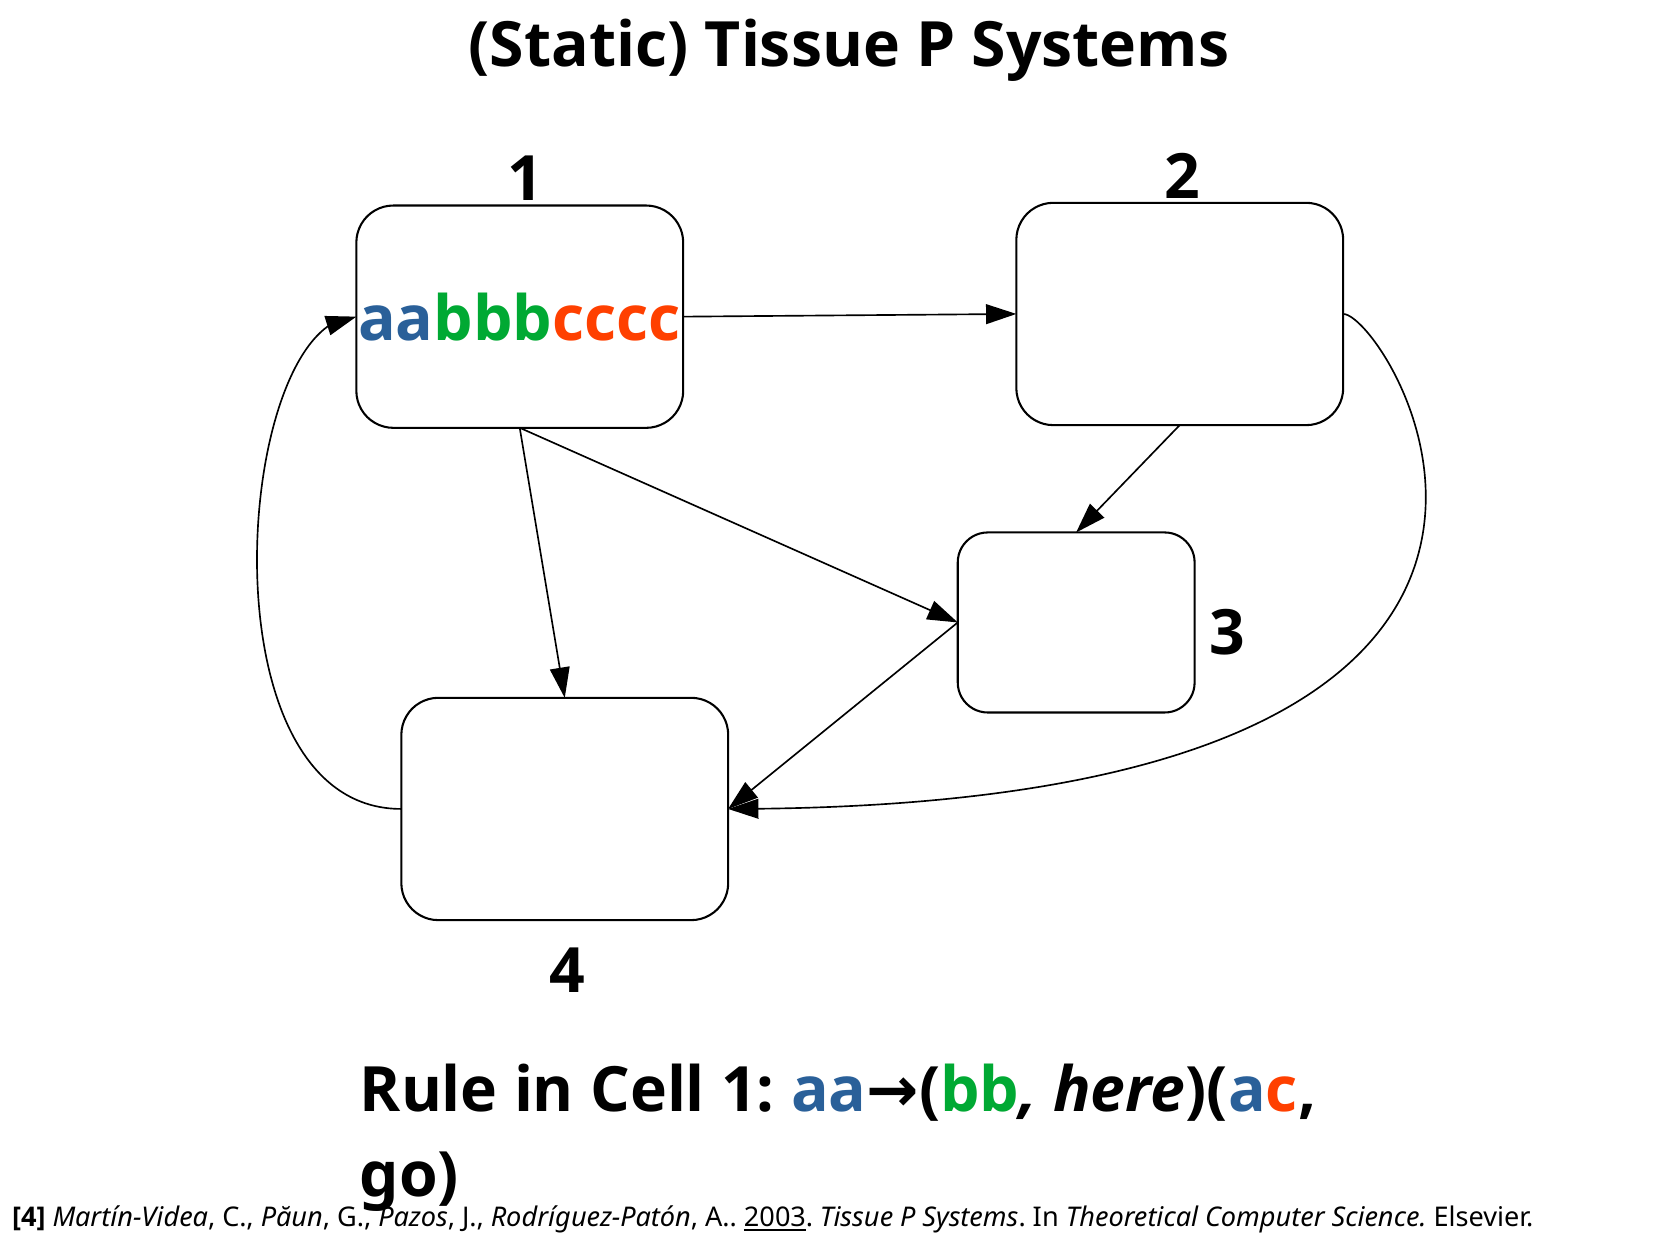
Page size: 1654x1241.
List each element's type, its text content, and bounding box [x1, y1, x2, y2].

text_box 2 [1149, 124, 1215, 222]
text_box [4] Martín-Videa, C., Păun, G., Pazos, J., Rodríguez-Patón, A.. 2003. Tissue P Systems. In Theoretical Computer Science. Elsevier. [0, 1190, 1654, 1241]
text_box 3 [1194, 580, 1261, 678]
text_box Rule in Cell 1: aa→(bb, here)(ac, go) [345, 1037, 1351, 1178]
title (Static) Tissue P Systems [0, 1, 1651, 84]
text_box aabbbcccc [356, 205, 684, 428]
text_box 1 [492, 126, 558, 224]
text_box 4 [534, 918, 601, 1016]
